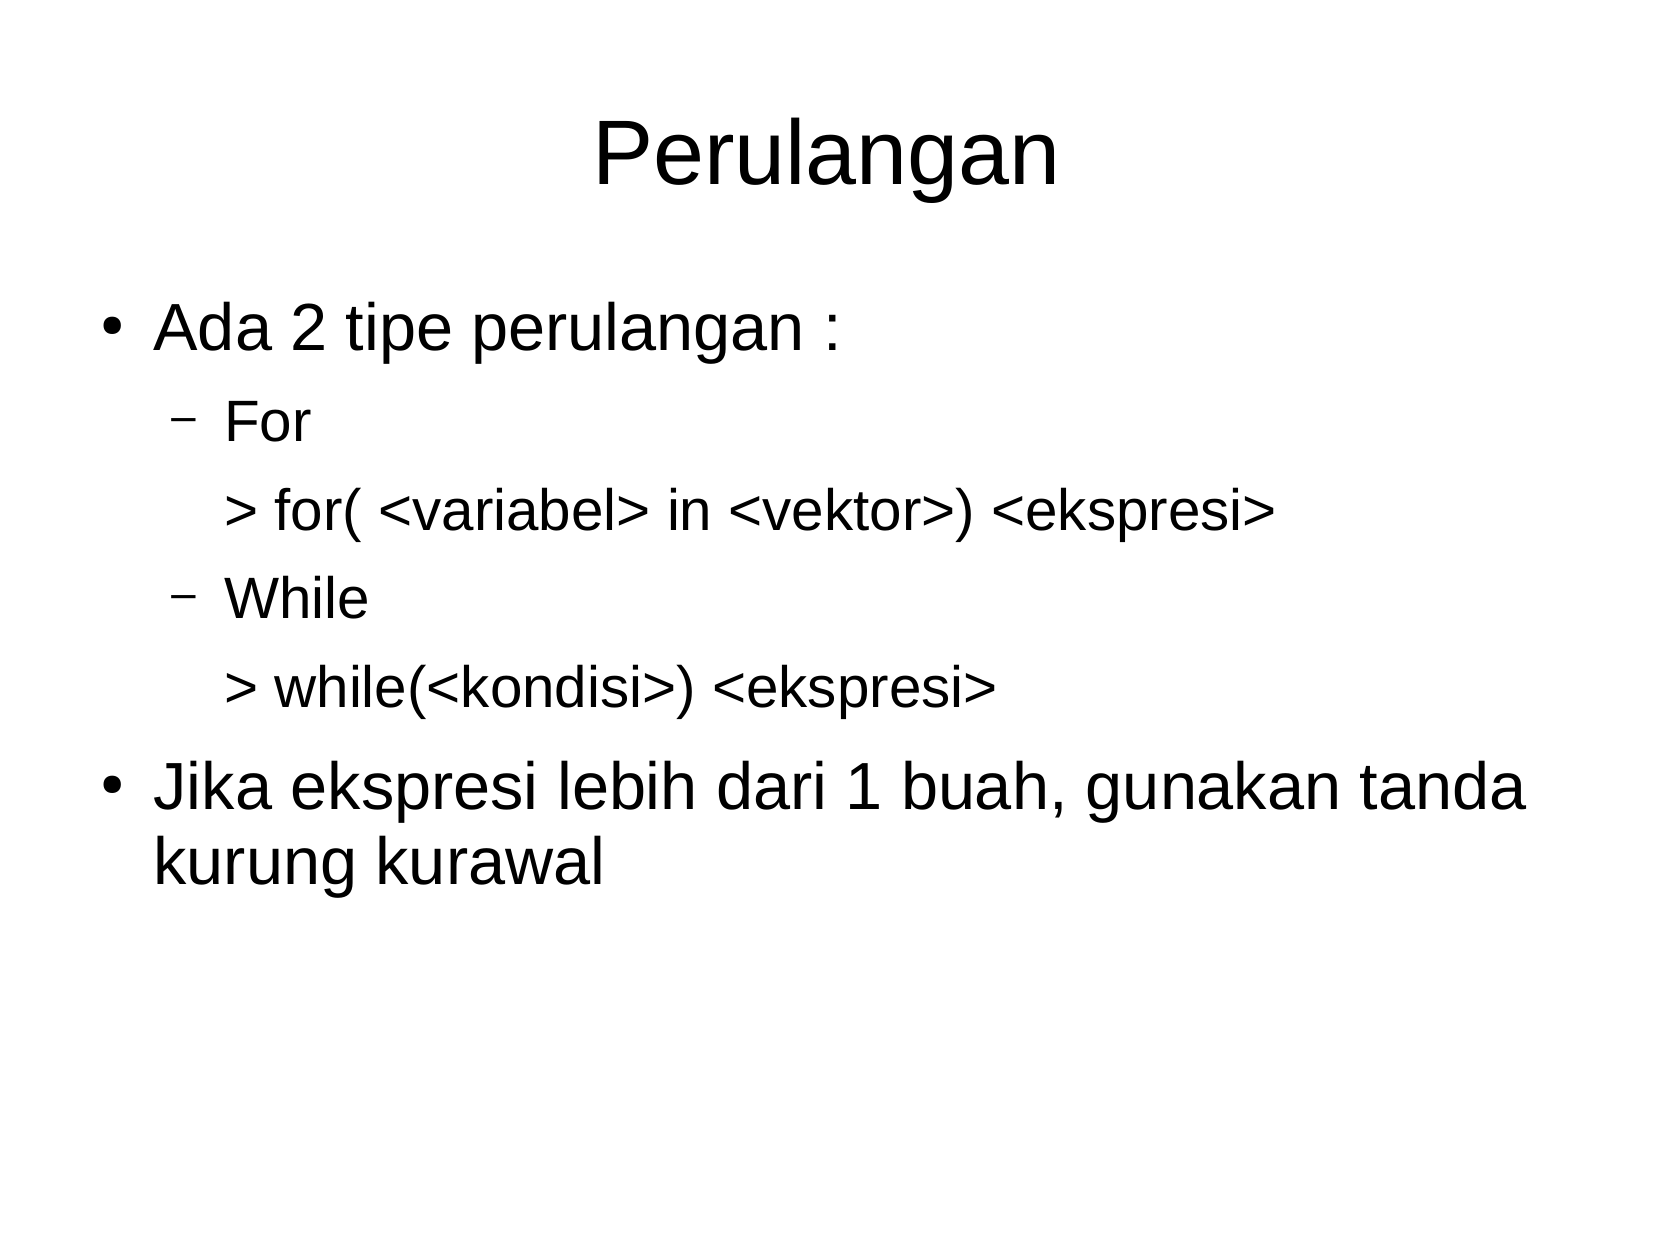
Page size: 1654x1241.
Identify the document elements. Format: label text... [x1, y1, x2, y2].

title Perulangan [82, 49, 1571, 257]
list Ada 2 tipe perulangan : For > for( <variabel> in <vektor>) <ekspresi> While > while(<kondisi>) <ekspresi> Jika ekspresi lebih dari 1 buah, gunakan tanda kurung kurawal [82, 290, 1571, 1010]
